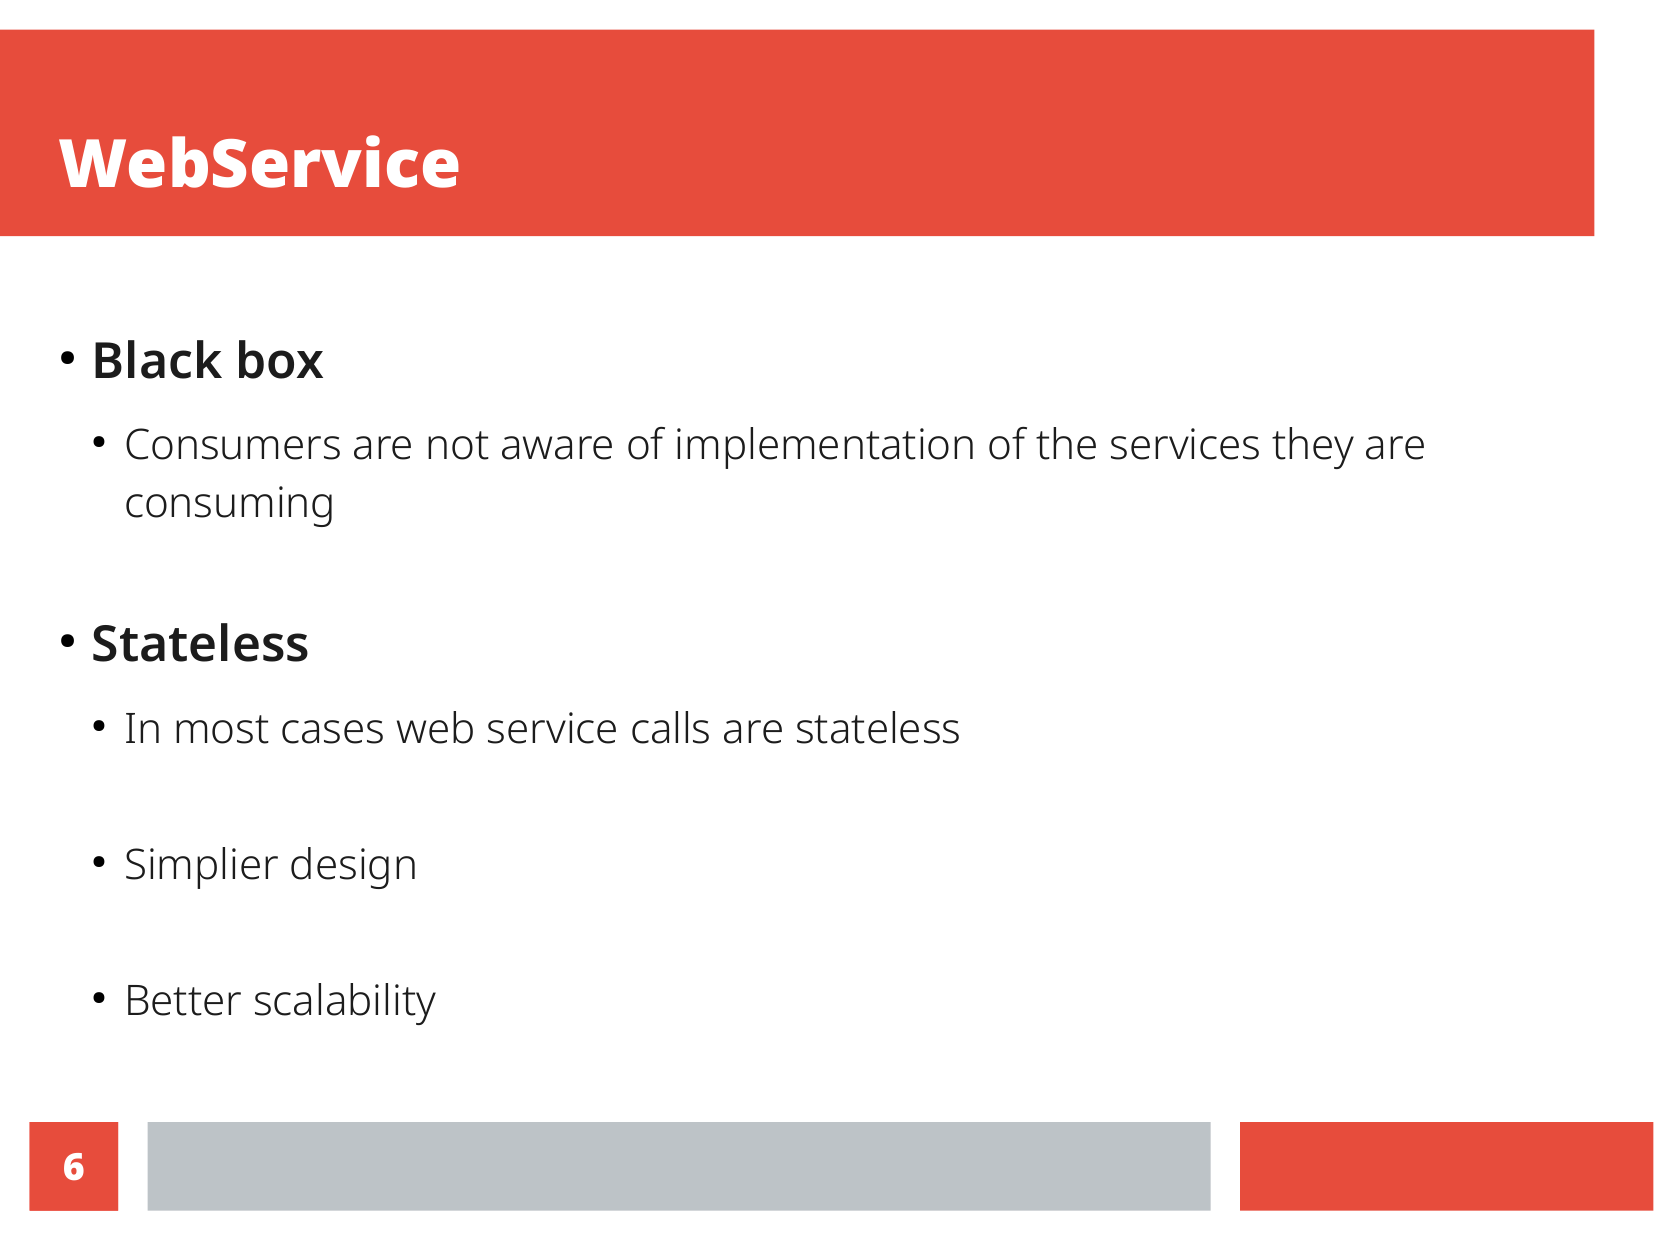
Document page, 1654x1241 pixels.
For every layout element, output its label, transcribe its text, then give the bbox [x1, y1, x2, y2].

title WebService [59, 59, 1595, 207]
list Black box Consumers are not aware of implementation of the services they are consuming Stateless In most cases web service calls are stateless Simplier design Better scalability [59, 324, 1565, 1093]
